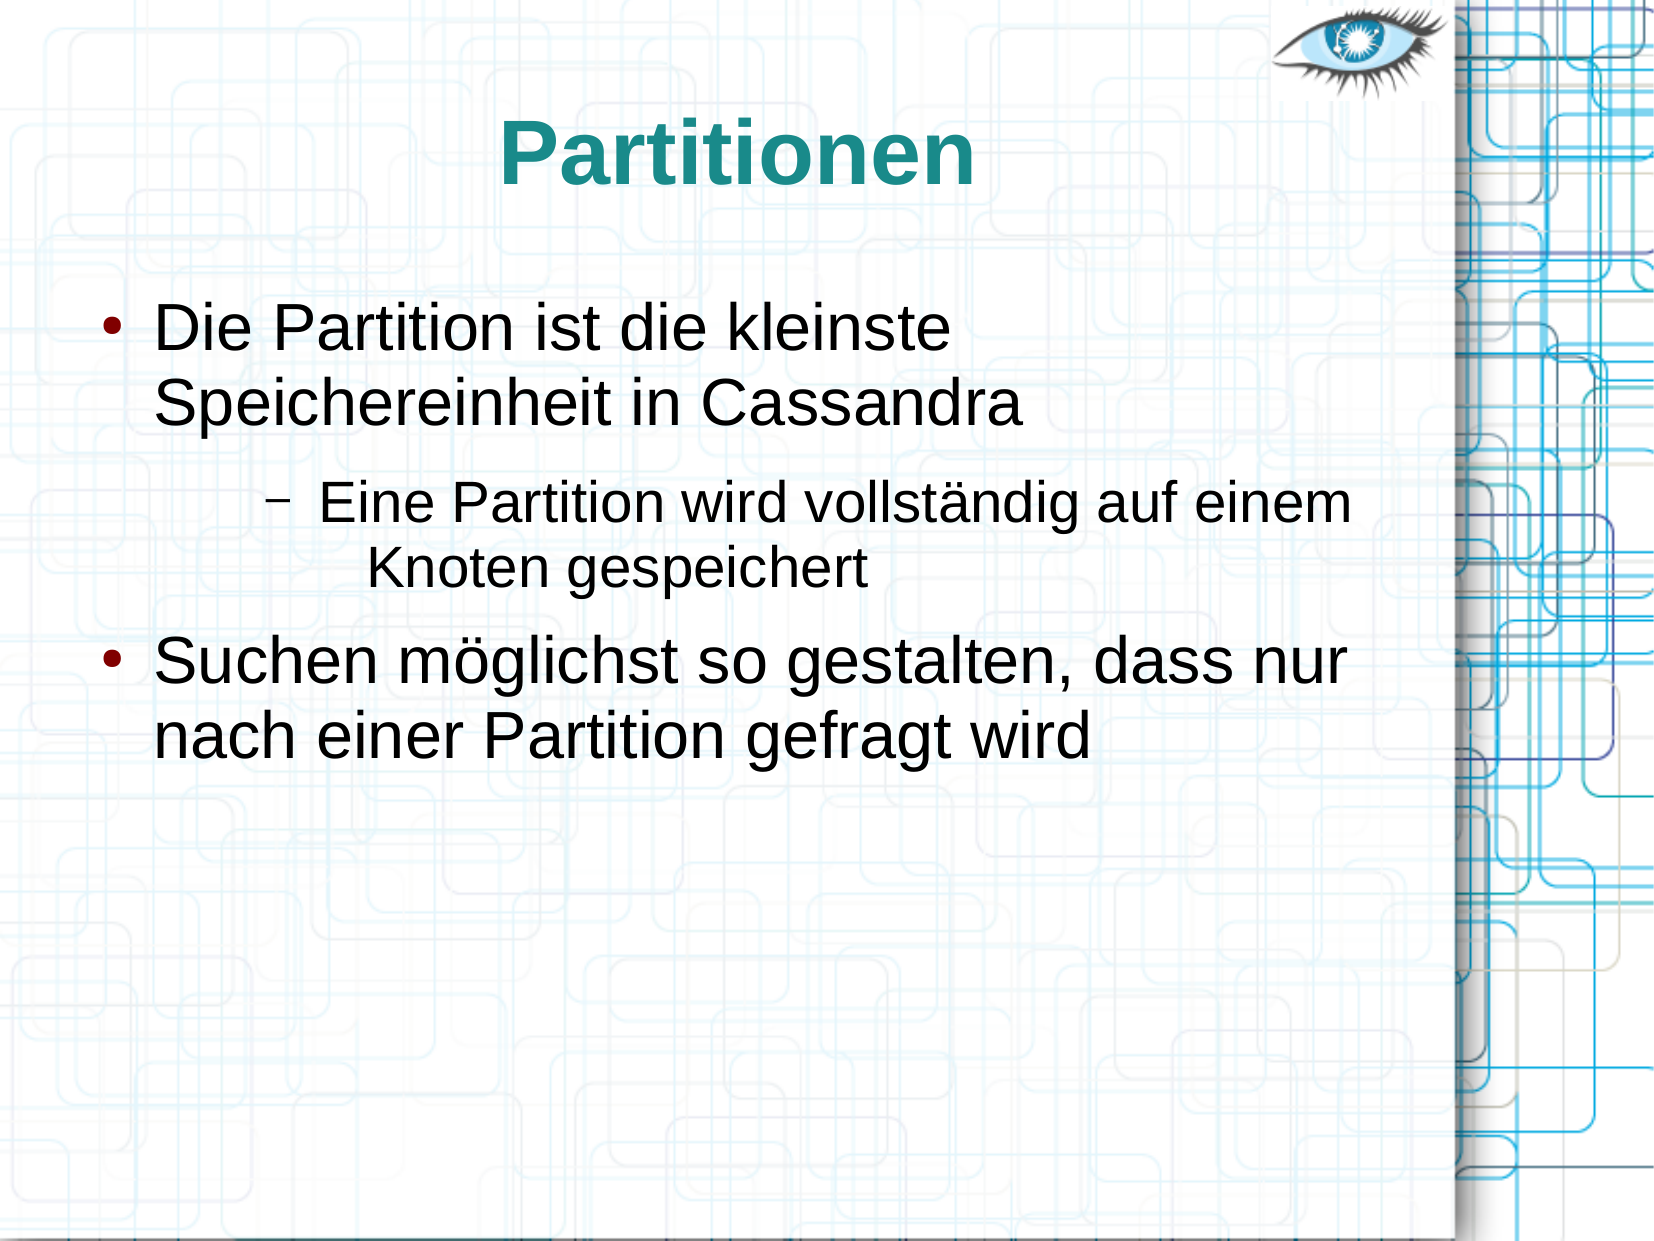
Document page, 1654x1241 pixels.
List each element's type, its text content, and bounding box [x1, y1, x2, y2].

picture [0, 0, 1654, 1241]
title Partitionen [59, 49, 1418, 257]
list Die Partition ist die kleinste Speichereinheit in Cassandra Eine Partition wird vollständig auf einem Knoten gespeichert Suchen möglichst so gestalten, dass nur nach einer Partition gefragt wird [82, 290, 1418, 1109]
